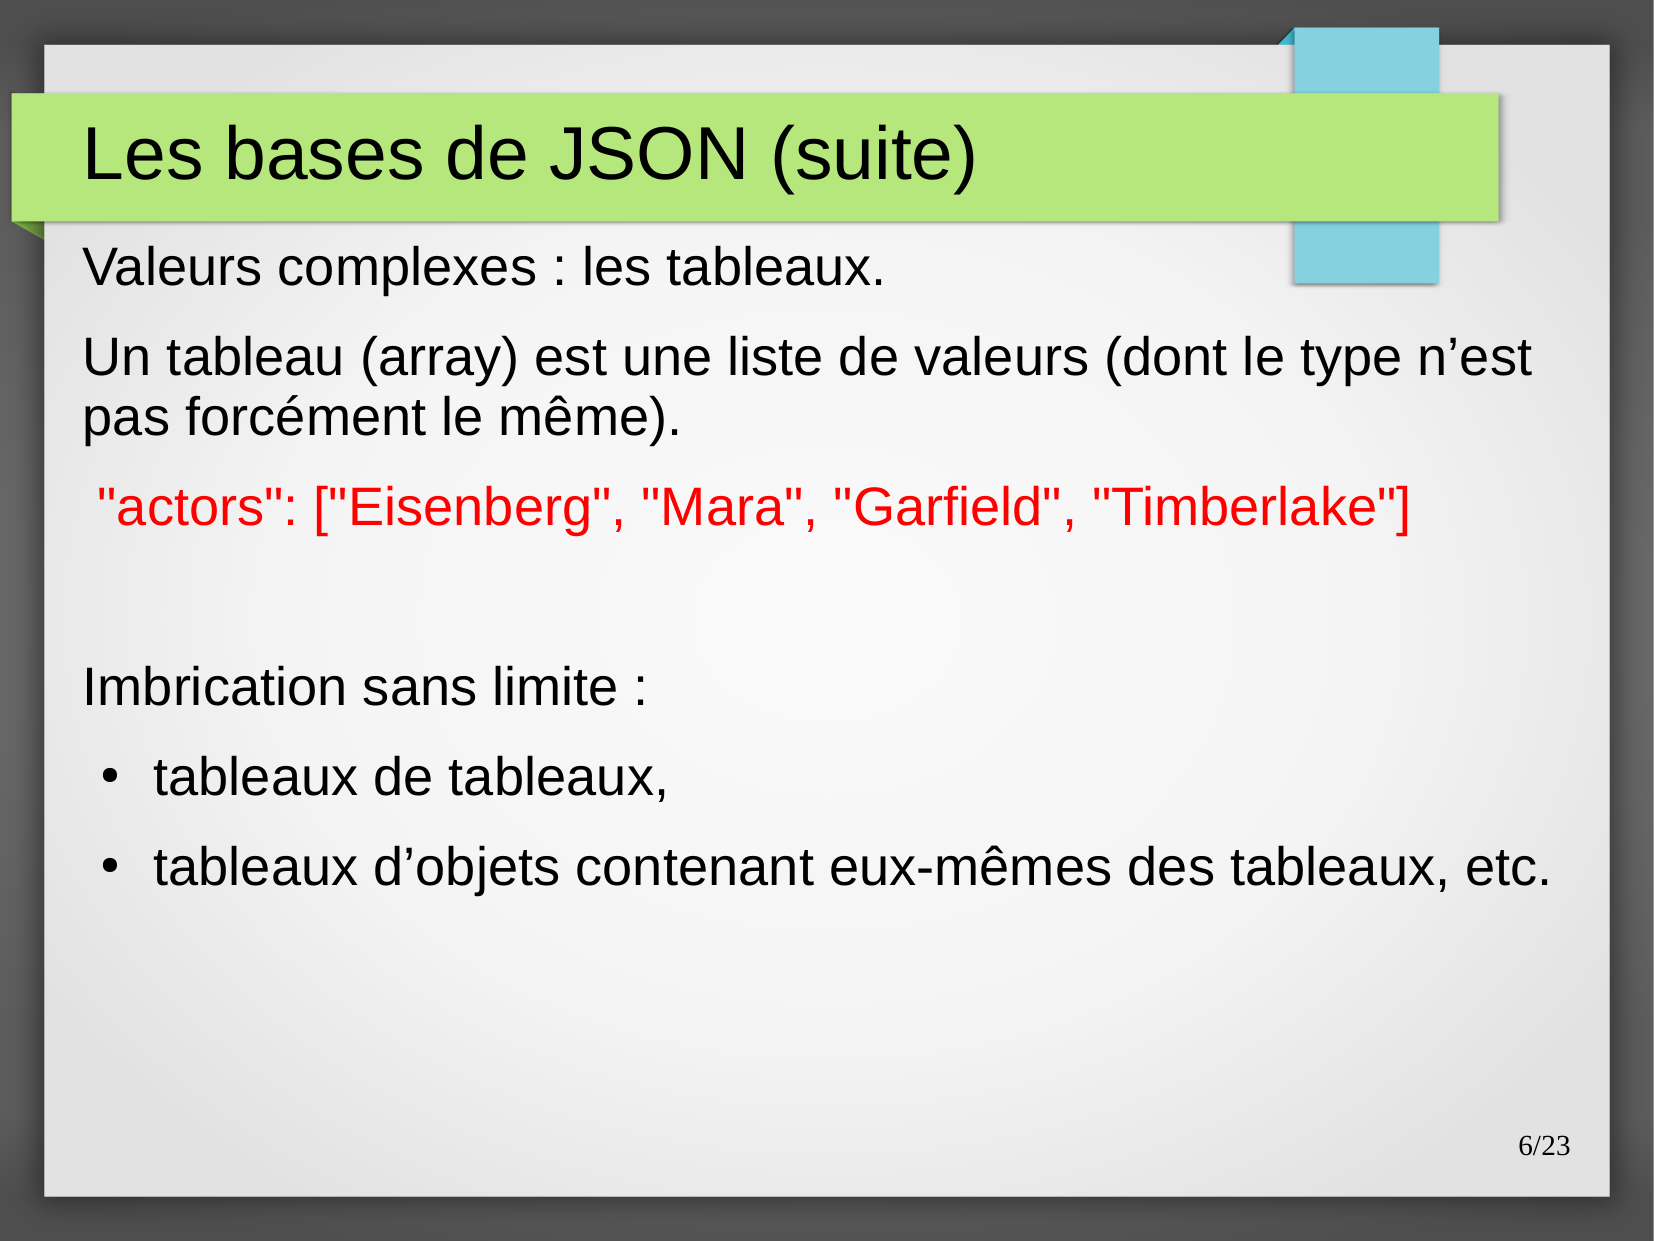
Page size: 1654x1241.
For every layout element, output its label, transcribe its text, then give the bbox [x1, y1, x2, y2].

list Valeurs complexes : les tableaux. Un tableau (array) est une liste de valeurs (dont le type n’est pas forcément le même). "actors": ["Eisenberg", "Mara", "Garfield", "Timberlake"] Imbrication sans limite : tableaux de tableaux, tableaux d’objets contenant eux-mêmes des tableaux, etc. [82, 236, 1571, 1123]
picture [0, 0, 1654, 1241]
title Les bases de JSON (suite) [82, 94, 1264, 213]
